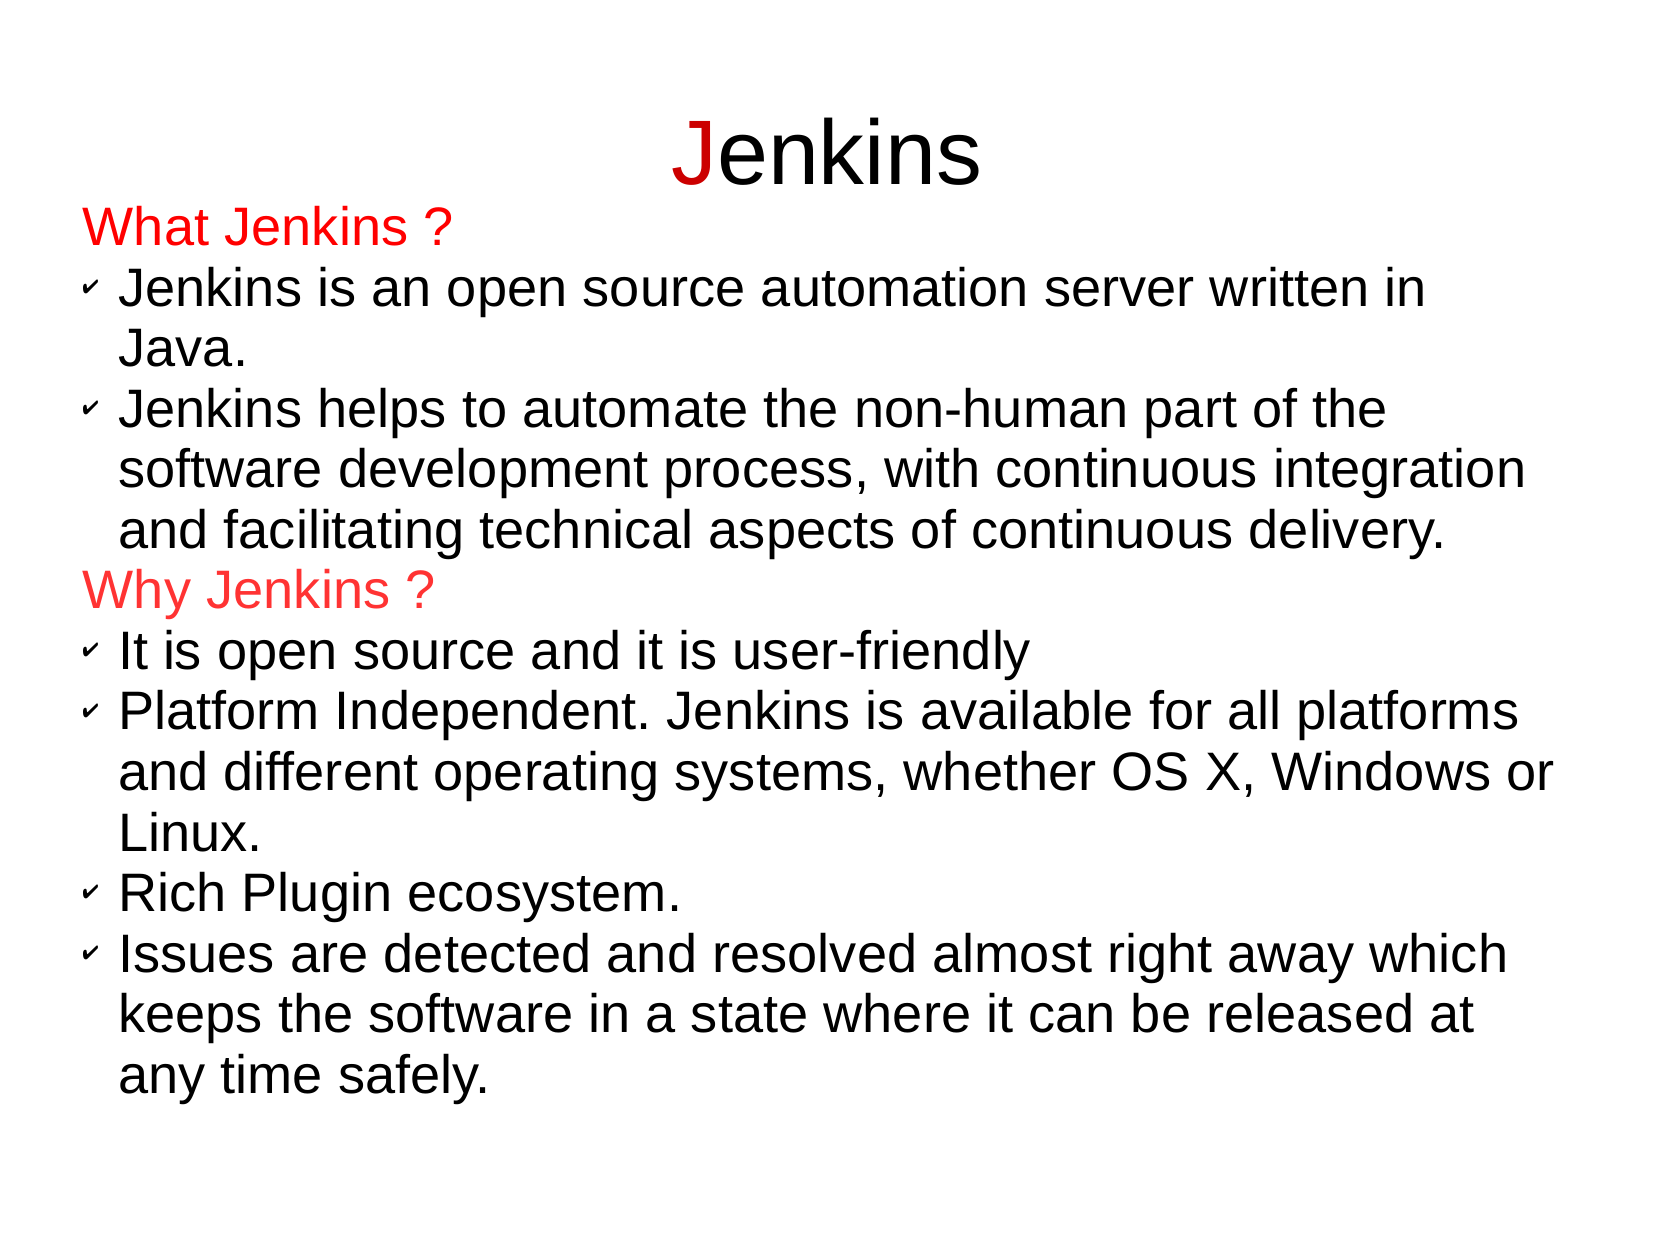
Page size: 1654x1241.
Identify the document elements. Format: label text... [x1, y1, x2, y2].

subtitle What Jenkins ? Jenkins is an open source automation server written in Java. Jenkins helps to automate the non-human part of the software development process, with continuous integration and facilitating technical aspects of continuous delivery. Why Jenkins ? It is open source and it is user-friendly Platform Independent. Jenkins is available for all platforms and different operating systems, whether OS X, Windows or Linux. Rich Plugin ecosystem. Issues are detected and resolved almost right away which keeps the software in a state where it can be released at any time safely. [82, 134, 1571, 1107]
title Jenkins [82, 49, 1571, 134]
